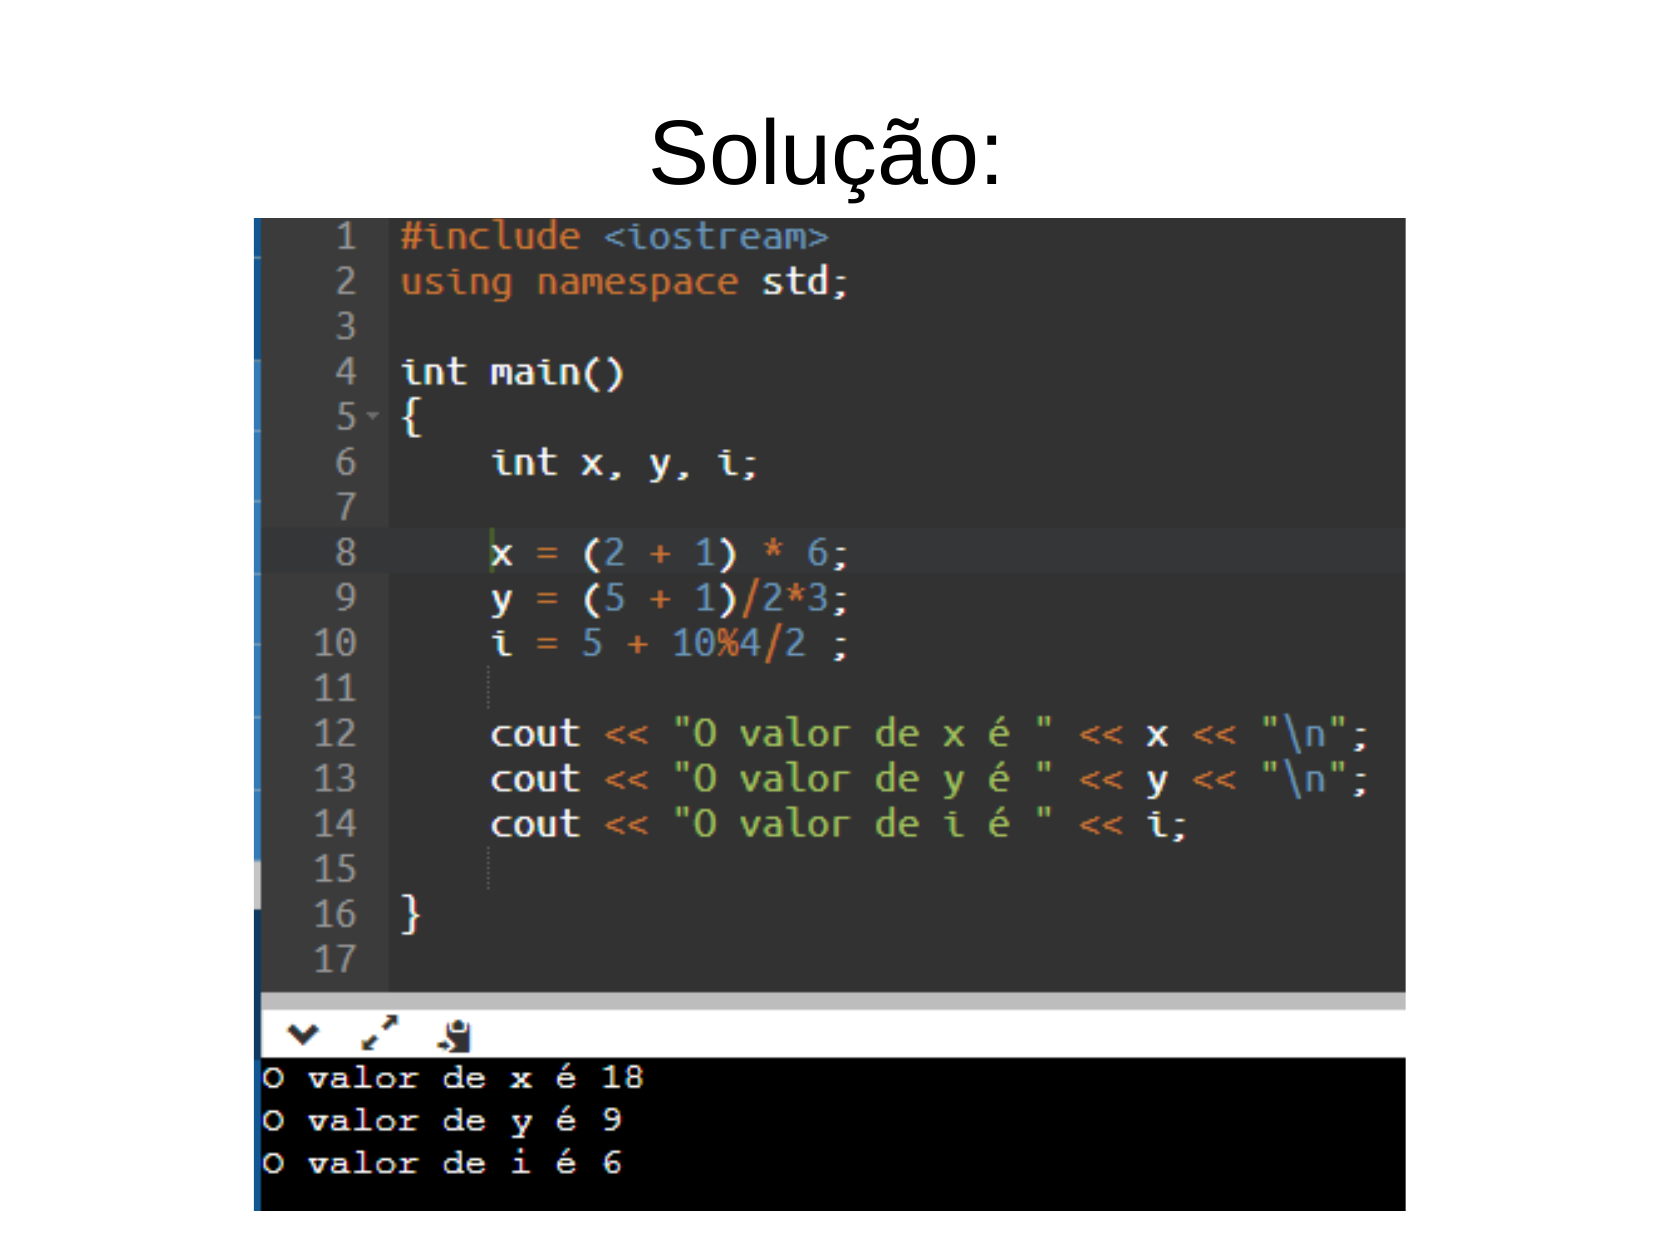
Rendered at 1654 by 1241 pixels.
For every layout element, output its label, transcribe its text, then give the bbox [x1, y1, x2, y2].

picture [253, 218, 1406, 1211]
title Solução: [82, 49, 1571, 257]
